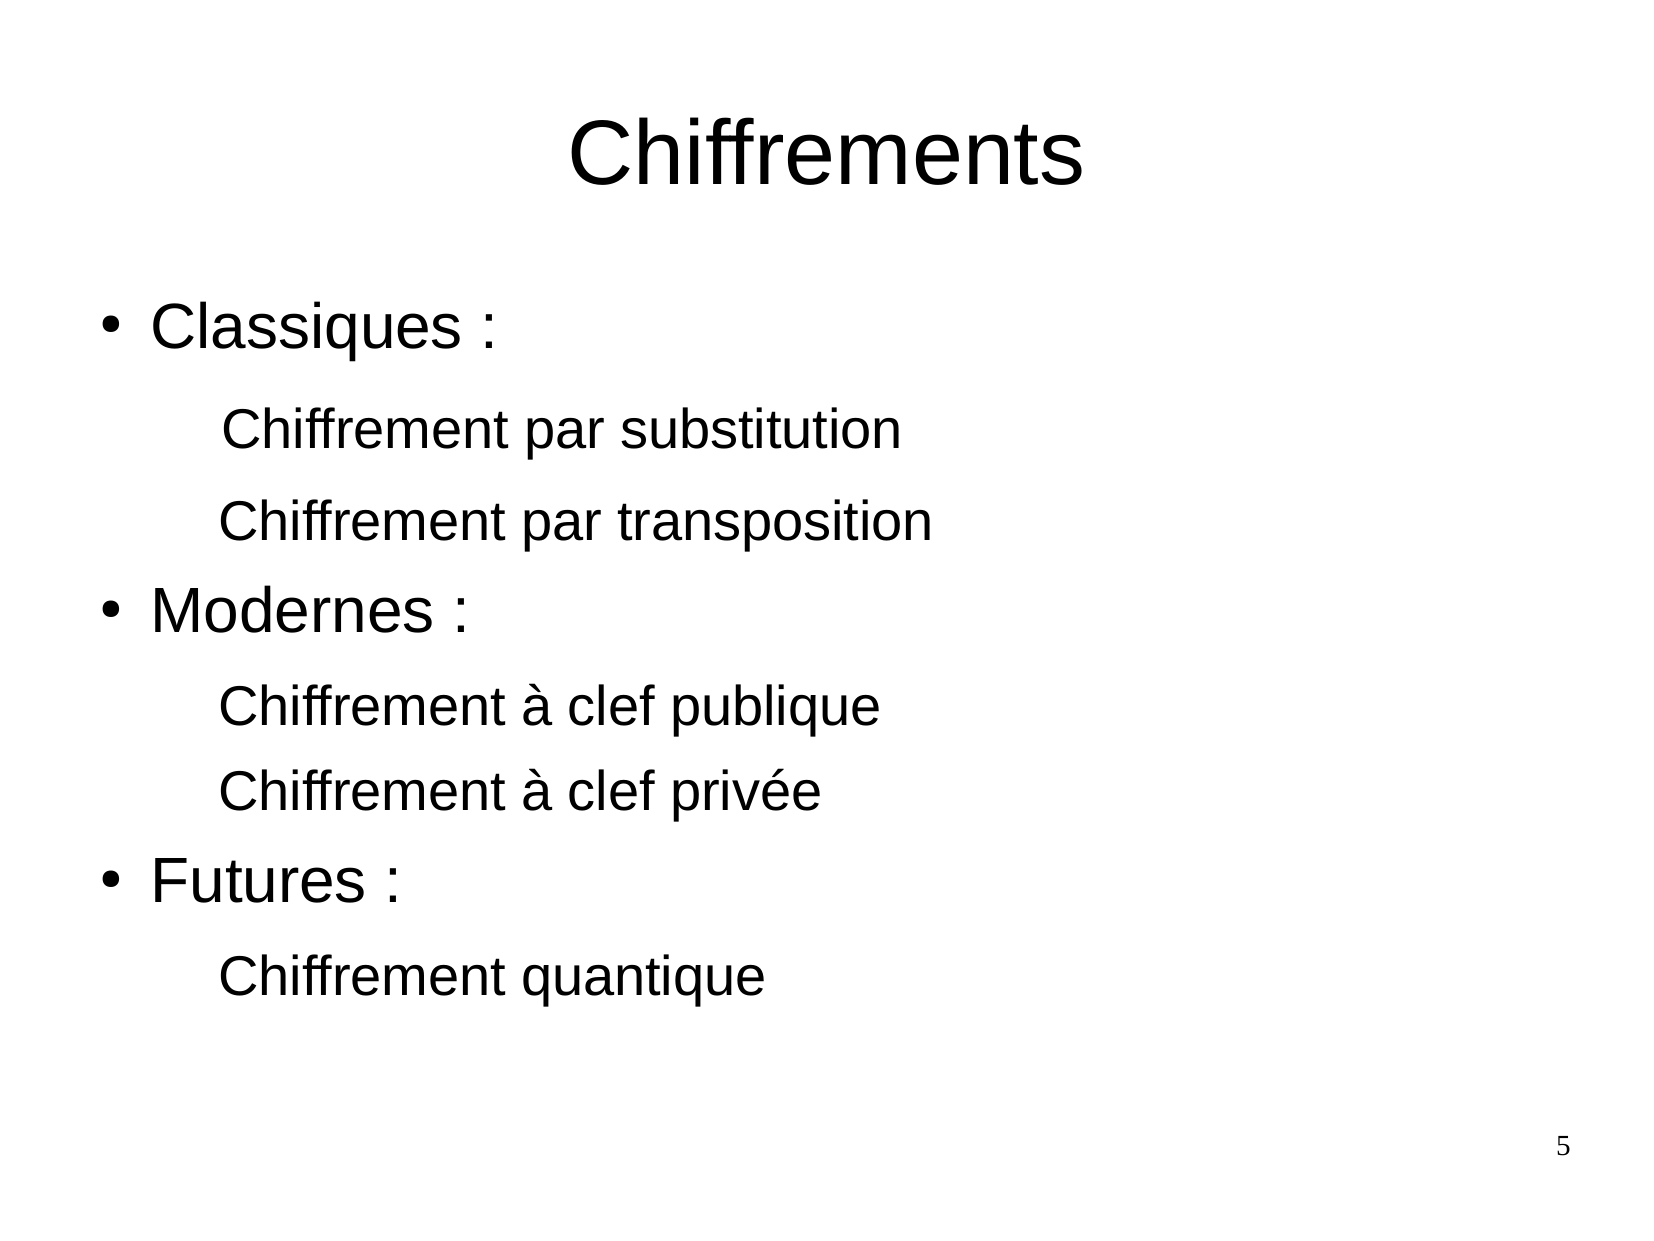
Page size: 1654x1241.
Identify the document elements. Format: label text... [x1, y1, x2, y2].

title Chiffrements [82, 49, 1571, 257]
list Classiques : Chiffrement par substitution Chiffrement par transposition Modernes : Chiffrement à clef publique Chiffrement à clef privée Futures : Chiffrement quantique [82, 290, 1571, 1010]
